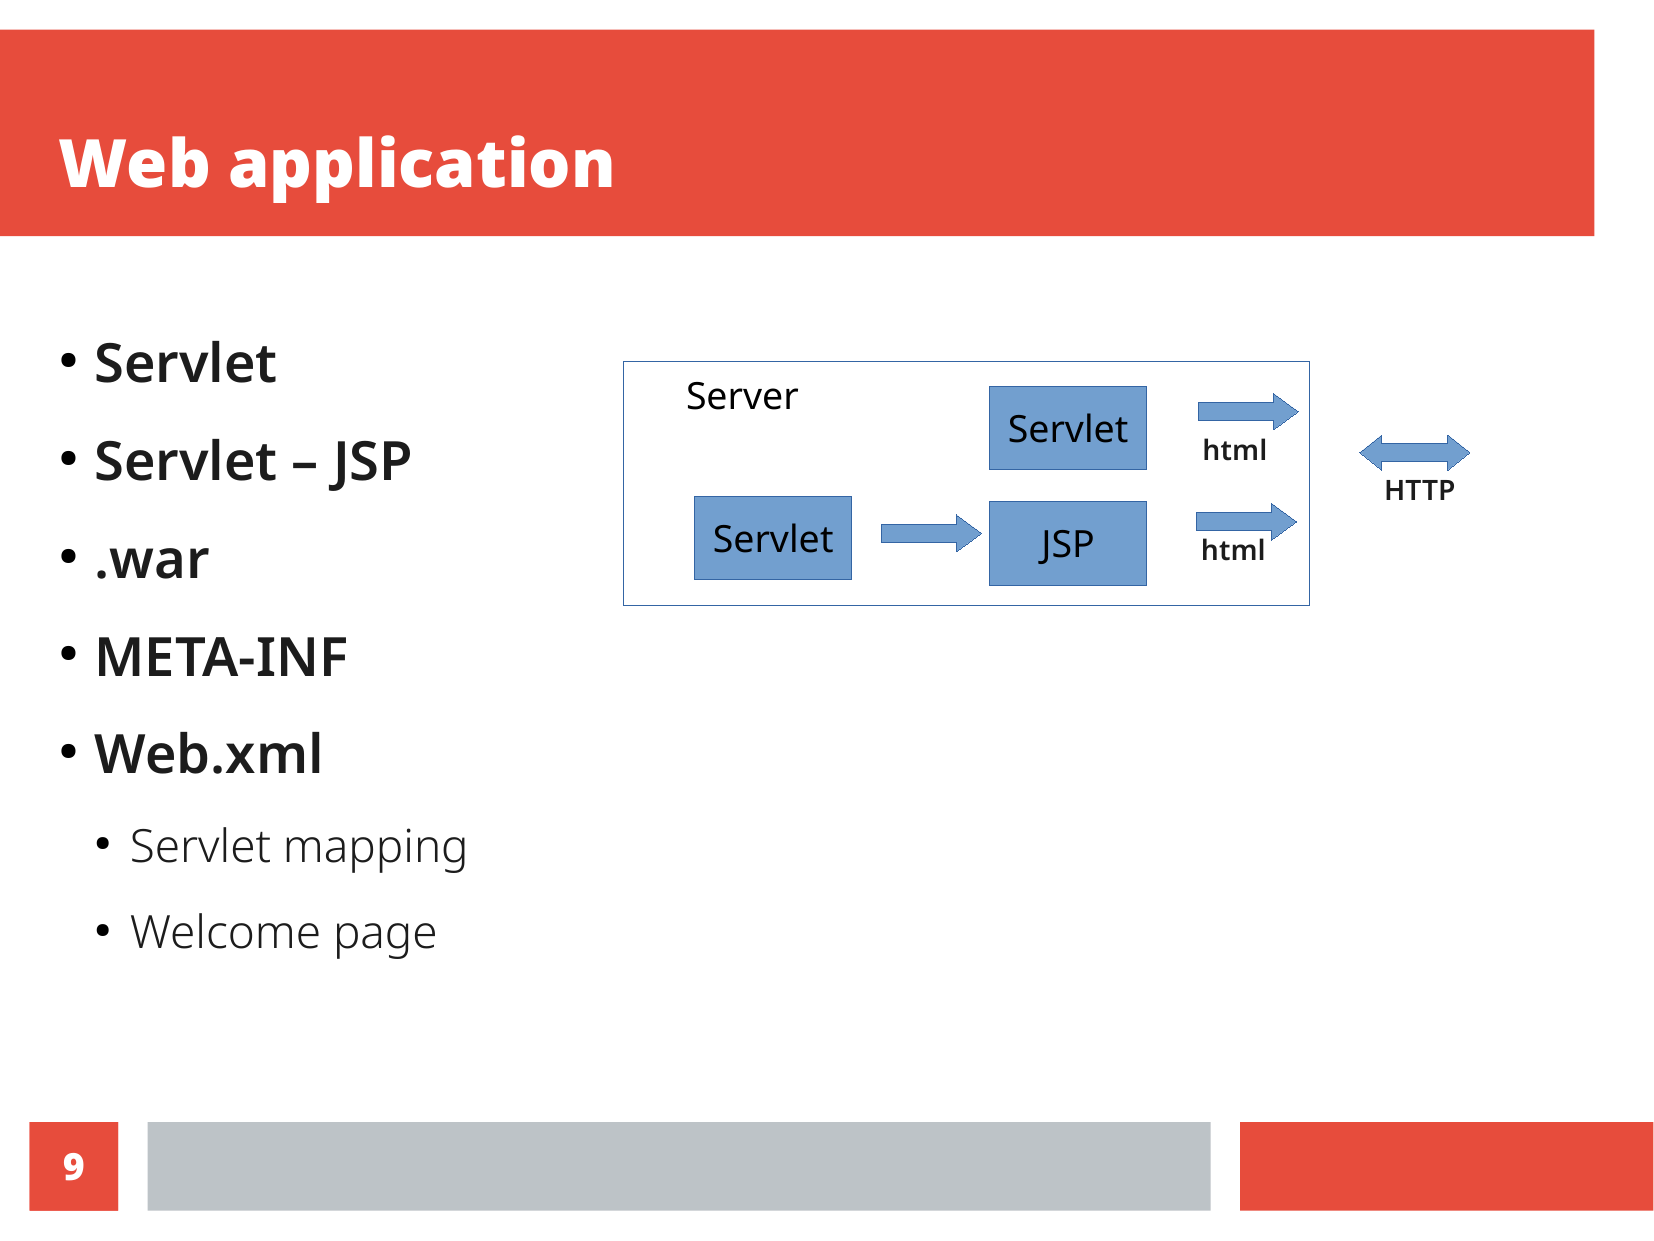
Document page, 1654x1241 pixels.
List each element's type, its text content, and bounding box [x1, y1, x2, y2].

text_box [881, 514, 982, 552]
text_box html [1200, 530, 1297, 570]
text_box Server [623, 361, 862, 424]
text_box HTTP [1384, 470, 1480, 510]
text_box Servlet [989, 386, 1147, 470]
text_box [1198, 393, 1299, 430]
text_box html [1202, 429, 1299, 470]
list Servlet Servlet – JSP .war META-INF Web.xml Servlet mapping Welcome page [59, 324, 1565, 1093]
text_box Servlet [694, 496, 852, 580]
title Web application [59, 59, 1595, 207]
text_box [1196, 503, 1297, 541]
text_box JSP [989, 501, 1147, 586]
text_box [1359, 435, 1470, 471]
